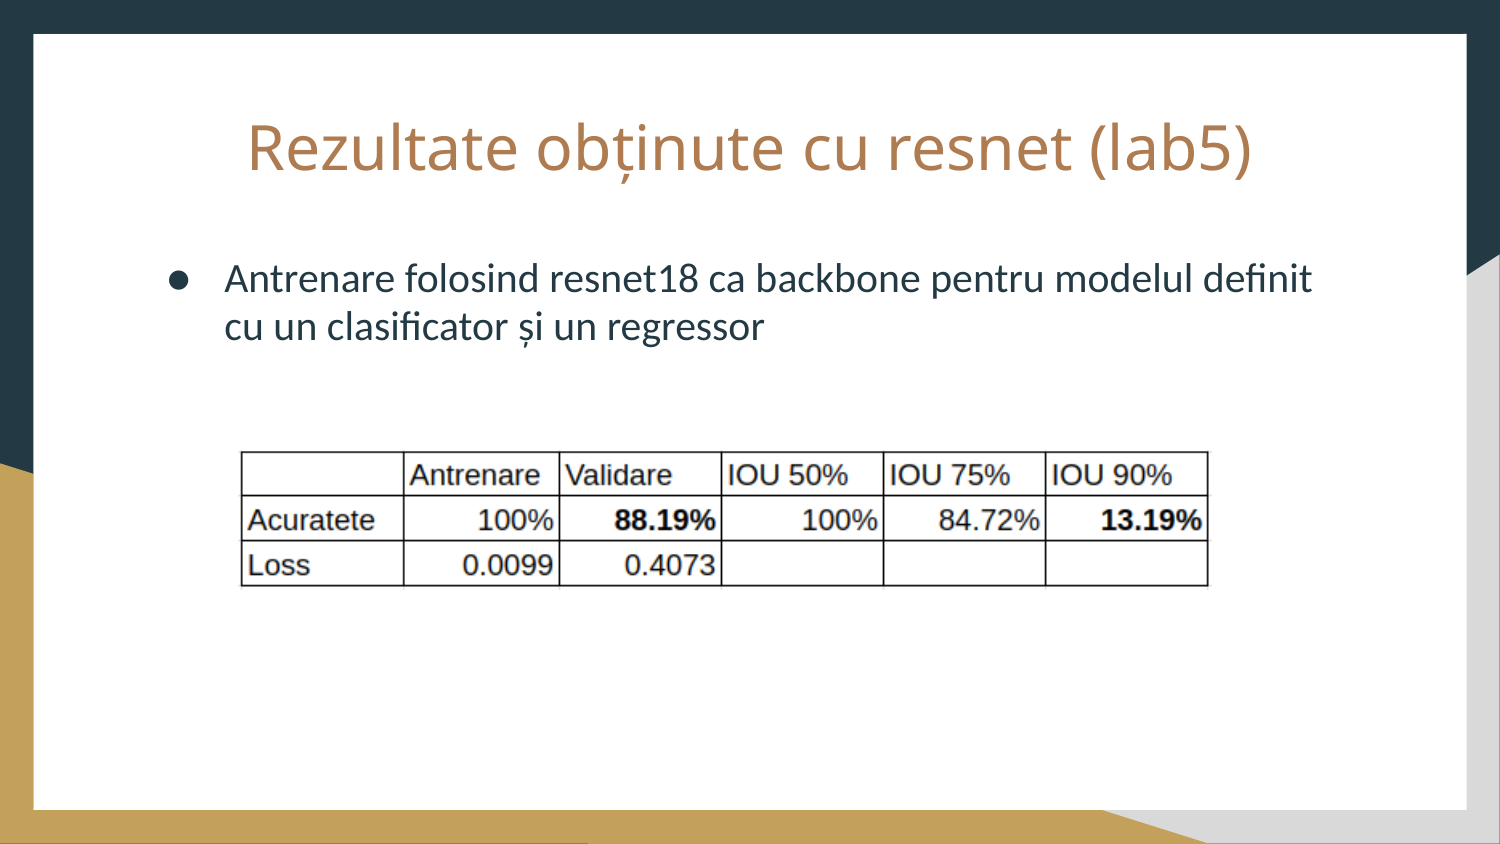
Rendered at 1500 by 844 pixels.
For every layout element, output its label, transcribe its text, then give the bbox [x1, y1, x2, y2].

title Rezultate obținute cu resnet (lab5) [134, 88, 1366, 216]
list Antrenare folosind resnet18 ca backbone pentru modelul definit cu un clasificator și un regressor [134, 240, 1366, 407]
picture [238, 450, 1212, 590]
